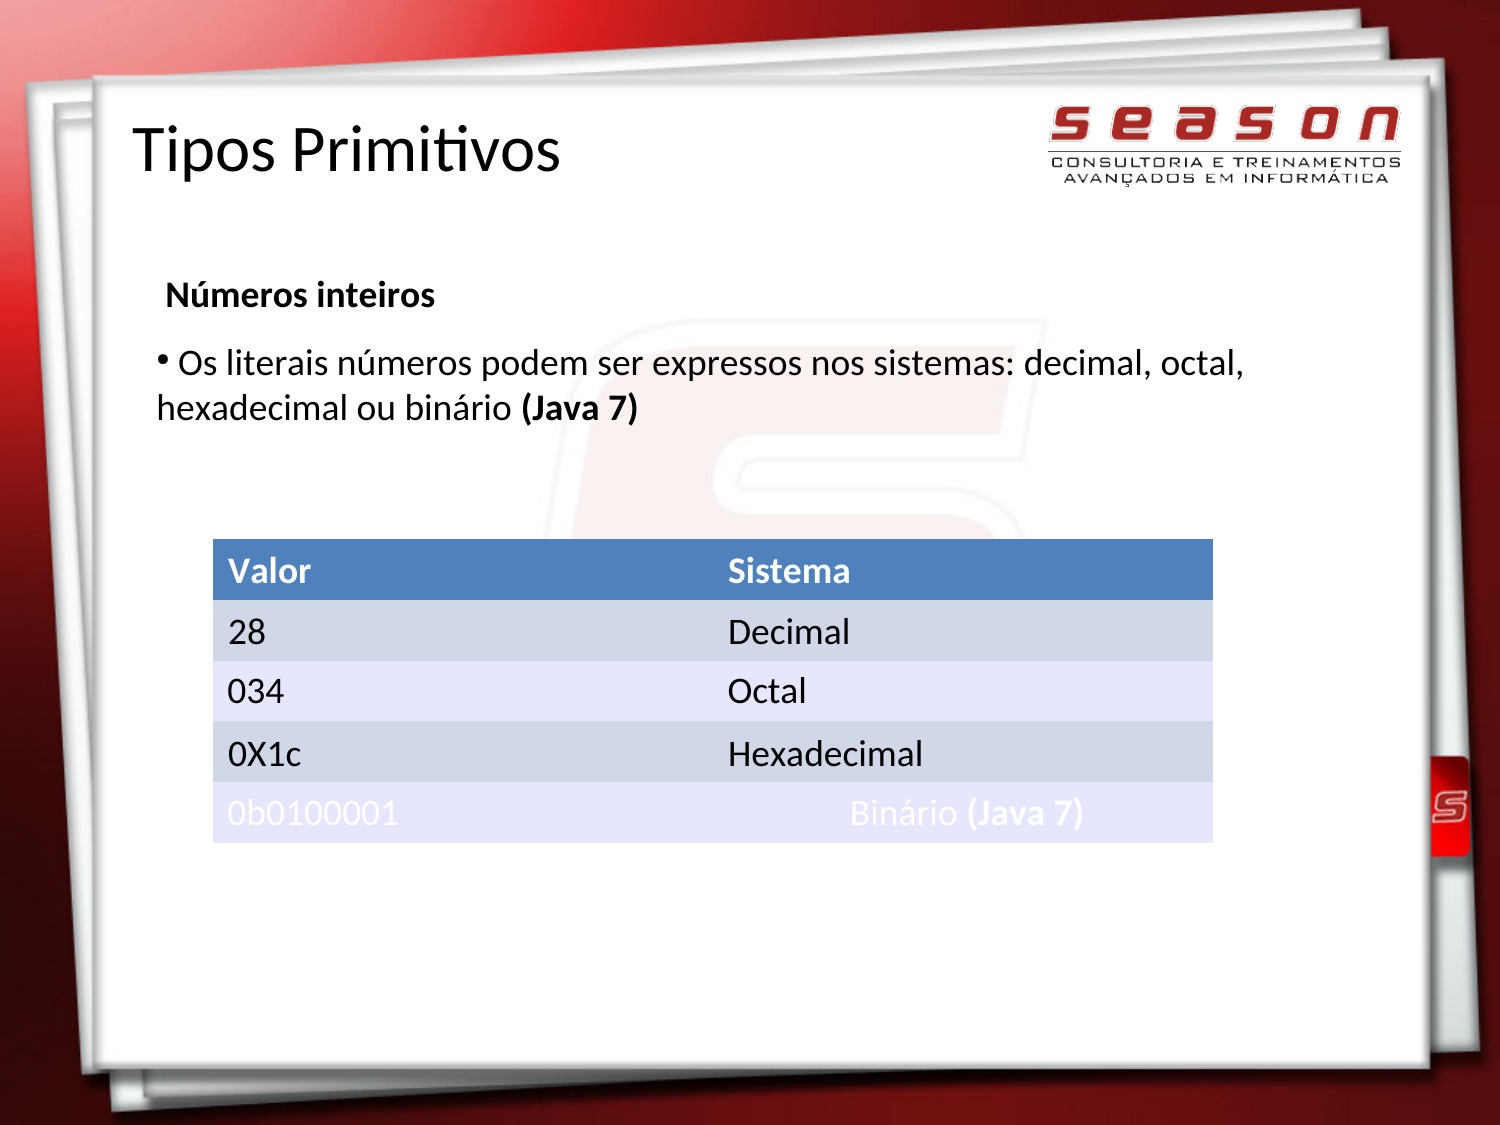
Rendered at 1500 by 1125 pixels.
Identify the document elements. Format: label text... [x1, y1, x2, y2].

table_cell 28 [213, 600, 713, 661]
text_box Números inteiros [165, 246, 1359, 330]
text_box Os literais números podem ser expressos nos sistemas: decimal, octal, hexadecimal ou binário (Java 7) [141, 330, 1359, 481]
table_cell 0X1c [213, 721, 713, 782]
table_header Sistema [713, 539, 1213, 600]
table_cell Hexadecimal [713, 721, 1213, 782]
picture [0, 0, 1500, 1125]
table_header Valor [213, 539, 713, 600]
table_cell 034 [213, 661, 713, 721]
table_cell Decimal [713, 600, 1213, 661]
table_cell Binário (Java 7) [713, 782, 1213, 843]
title Tipos Primitivos [118, 33, 1394, 257]
table_cell Octal [713, 661, 1213, 721]
table_cell 0b0100001 [213, 782, 713, 843]
